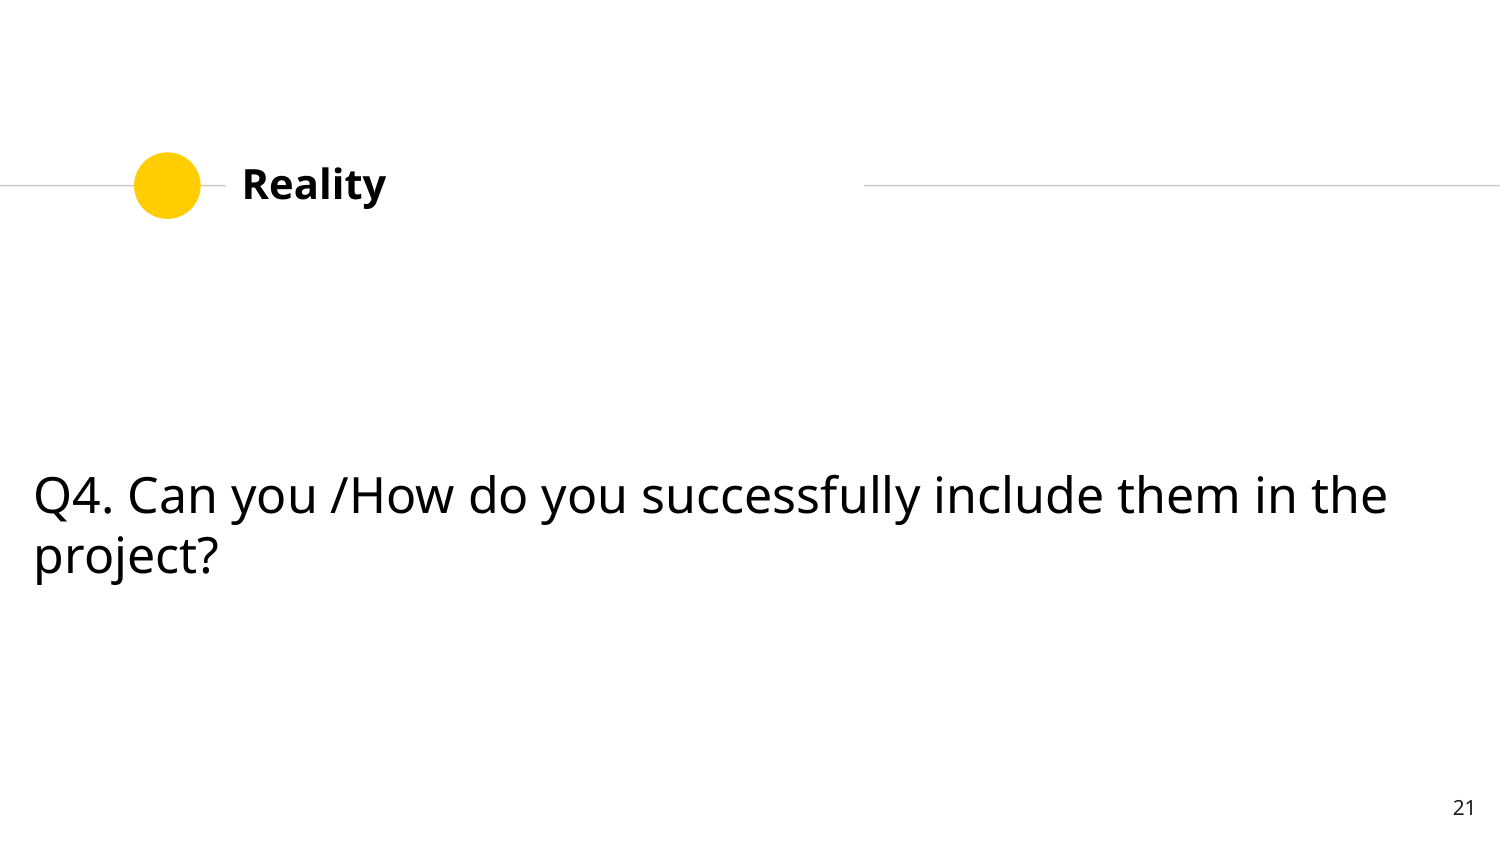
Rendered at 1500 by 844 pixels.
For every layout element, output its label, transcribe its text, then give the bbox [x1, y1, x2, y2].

list Q4. Can you /How do you successfully include them in the project? [19, 268, 1500, 780]
slide_number 1 [1401, 779, 1492, 844]
title Reality [226, 146, 863, 219]
